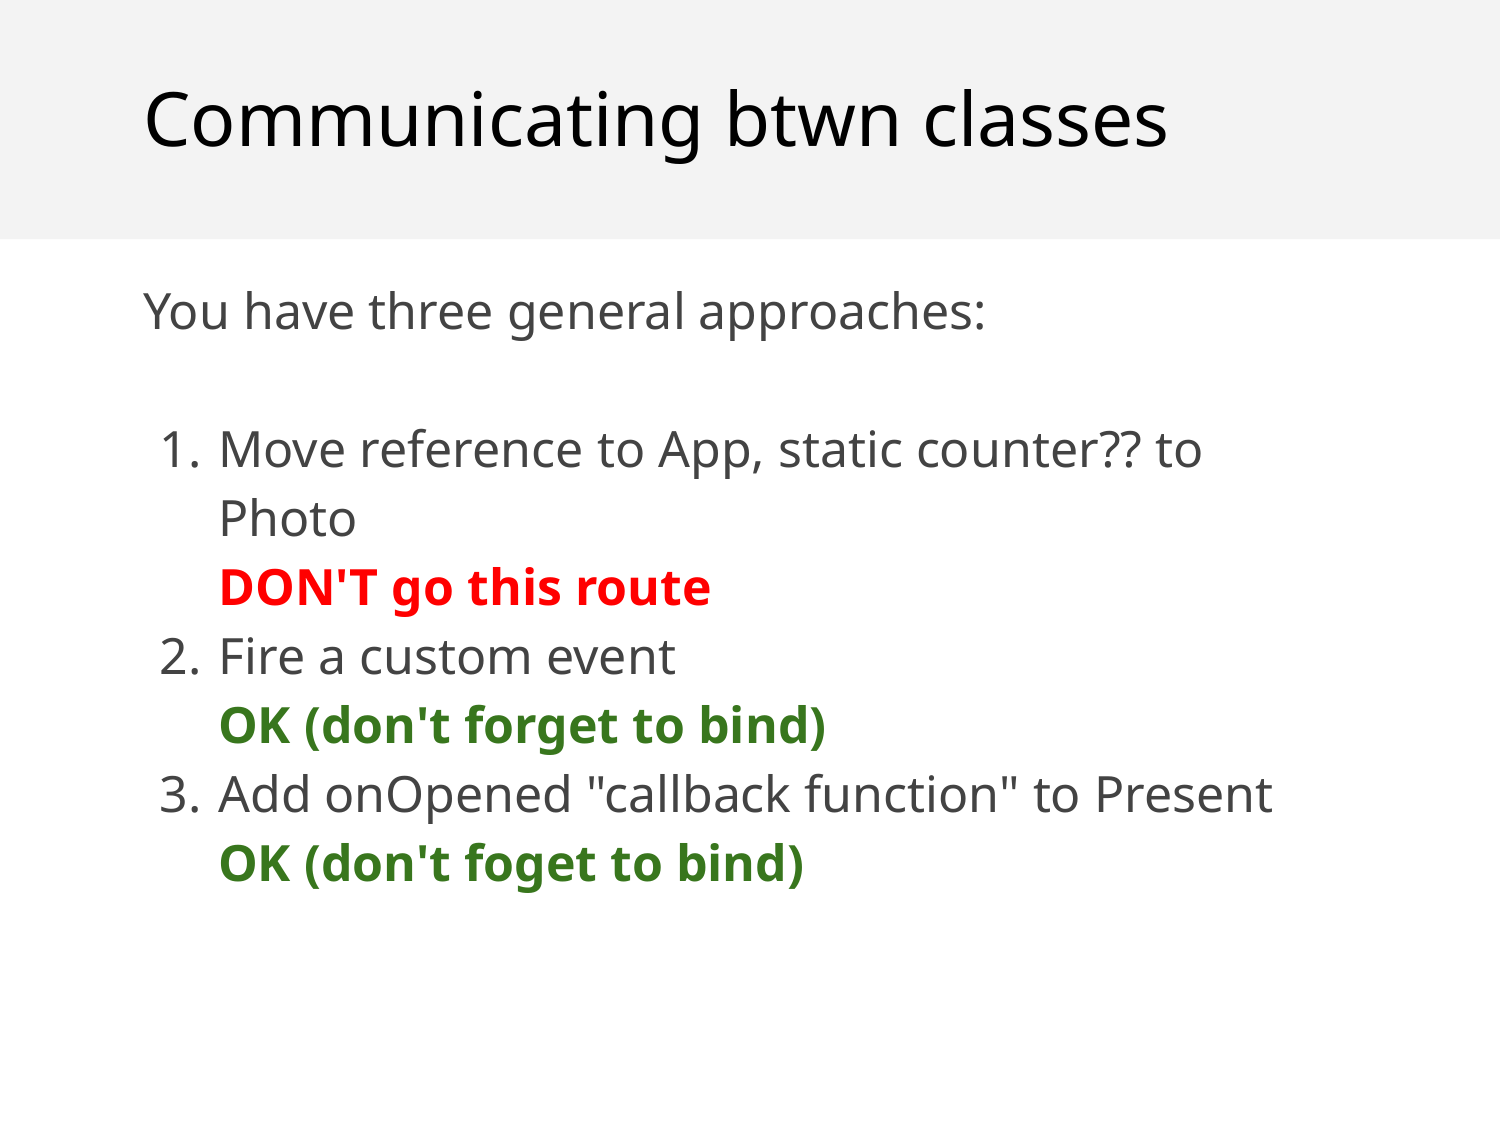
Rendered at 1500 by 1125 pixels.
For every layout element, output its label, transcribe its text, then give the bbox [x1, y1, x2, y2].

list You have three general approaches: Move reference to App, static counter?? to Photo DON'T go this route Fire a custom event OK (don't forget to bind) Add onOpened "callback function" to Present OK (don't foget to bind) [128, 255, 1372, 1004]
title Communicating btwn classes [128, 56, 1372, 183]
